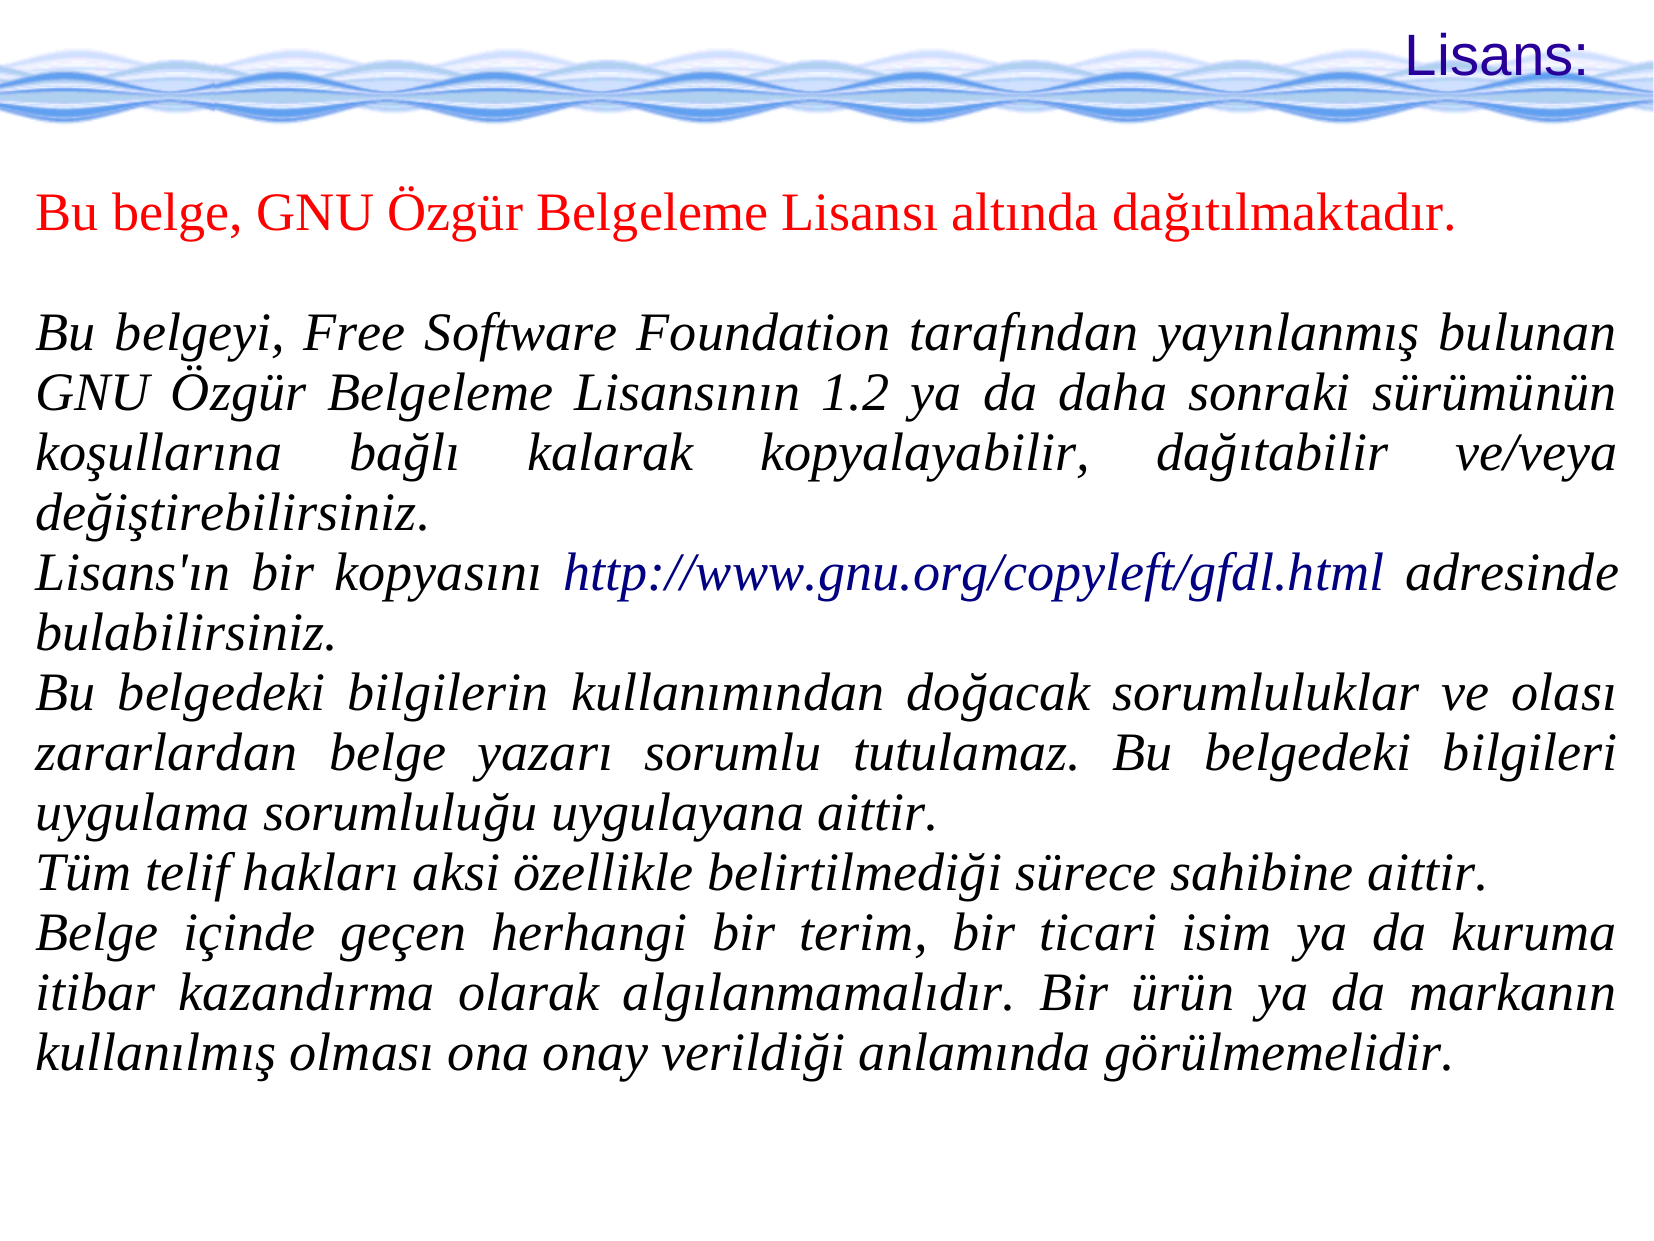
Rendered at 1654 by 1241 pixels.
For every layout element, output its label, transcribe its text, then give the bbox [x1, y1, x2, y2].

text_box Bu belge, GNU Özgür Belgeleme Lisansı altında dağıtılmaktadır. Bu belgeyi, Free Software Foundation tarafından yayınlanmış bulunan GNU Özgür Belgeleme Lisansının 1.2 ya da daha sonraki sürümünün koşullarına bağlı kalarak kopyalayabilir, dağıtabilir ve/veya değiştirebilirsiniz. Lisans'ın bir kopyasını http://www.gnu.org/copyleft/gfdl.html adresinde bulabilirsiniz. Bu belgedeki bilgilerin kullanımından doğacak sorumluluklar ve olası zararlardan belge yazarı sorumlu tutulamaz. Bu belgedeki bilgileri uygulama sorumluluğu uygulayana aittir. Tüm telif hakları aksi özellikle belirtilmediği sürece sahibine aittir. Belge içinde geçen herhangi bir terim, bir ticari isim ya da kuruma itibar kazandırma olarak algılanmamalıdır. Bir ürün ya da markanın kullanılmış olması ona onay verildiği anlamında görülmemelidir. [20, 174, 1635, 1095]
text_box Lisans: [587, 15, 1654, 96]
picture [0, 41, 1654, 130]
